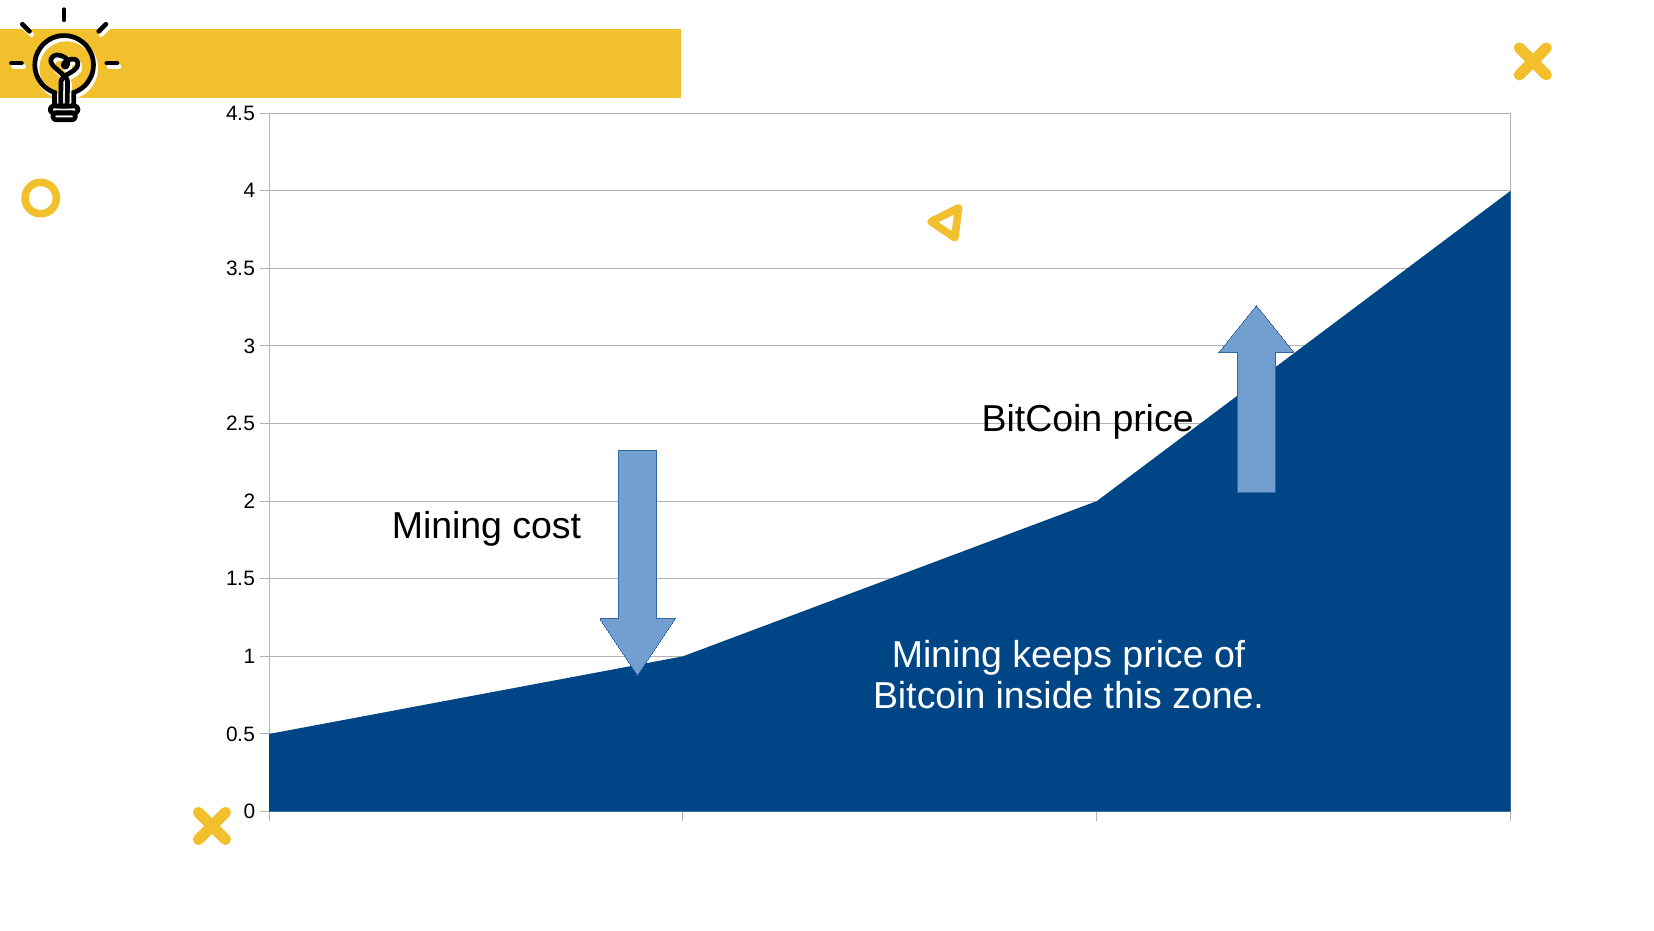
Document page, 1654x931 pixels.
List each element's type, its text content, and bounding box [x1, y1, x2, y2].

text_box Mining cost [355, 487, 618, 563]
chart [199, 86, 1538, 839]
text_box [1218, 305, 1294, 493]
text_box [600, 450, 676, 676]
text_box Mining keeps price of Bitcoin inside this zone. [862, 600, 1275, 751]
text_box BitCoin price [956, 380, 1219, 456]
